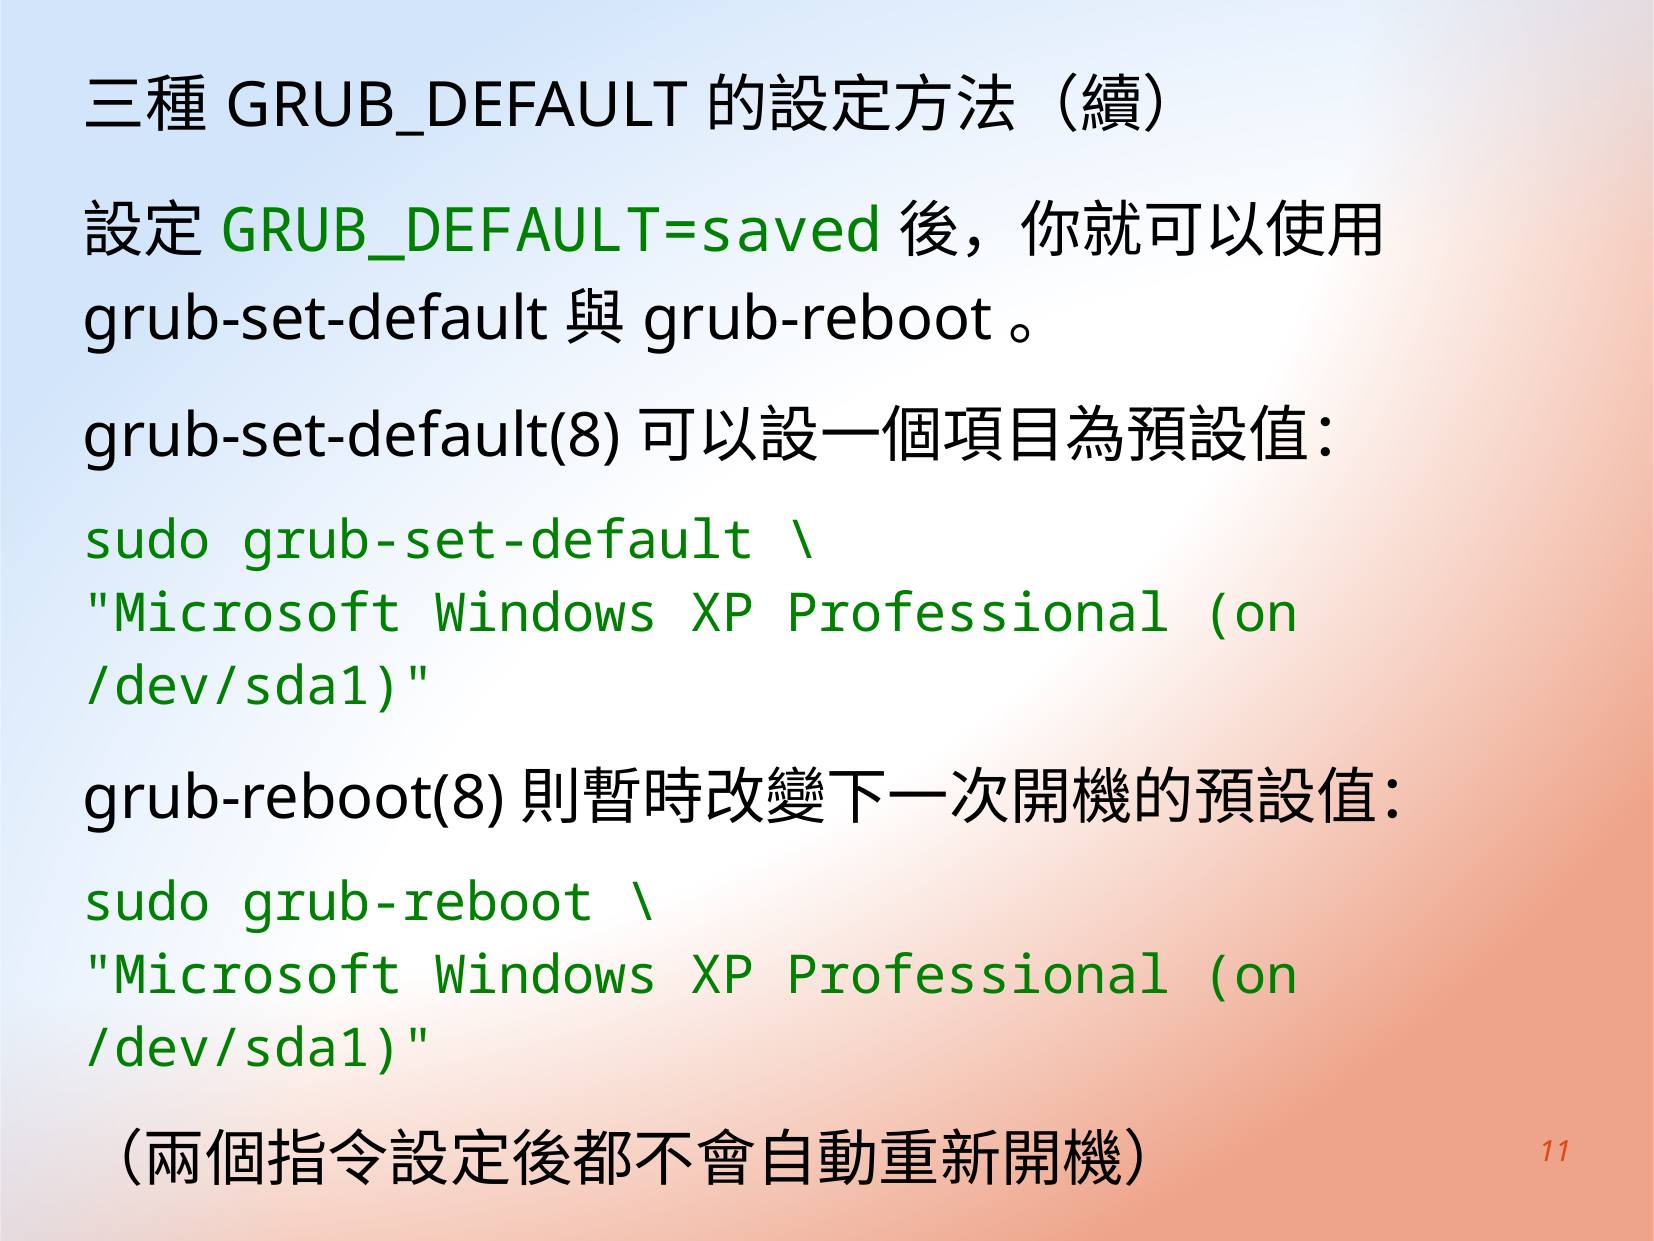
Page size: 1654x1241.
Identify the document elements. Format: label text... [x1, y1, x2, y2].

picture [0, 0, 1654, 1241]
title 三種GRUB_DEFAULT的設定方法（續） [82, 49, 1571, 151]
list 設定GRUB_DEFAULT=saved後，你就可以使用 grub-set-default與grub-reboot。 grub-set-default(8)可以設一個項目為預設值： sudo grub-set-default \ "Microsoft Windows XP Professional (on /dev/sda1)" grub-reboot(8)則暫時改變下一次開機的預設值： sudo grub-reboot \ "Microsoft Windows XP Professional (on /dev/sda1)" （兩個指令設定後都不會自動重新開機） [82, 180, 1571, 1201]
